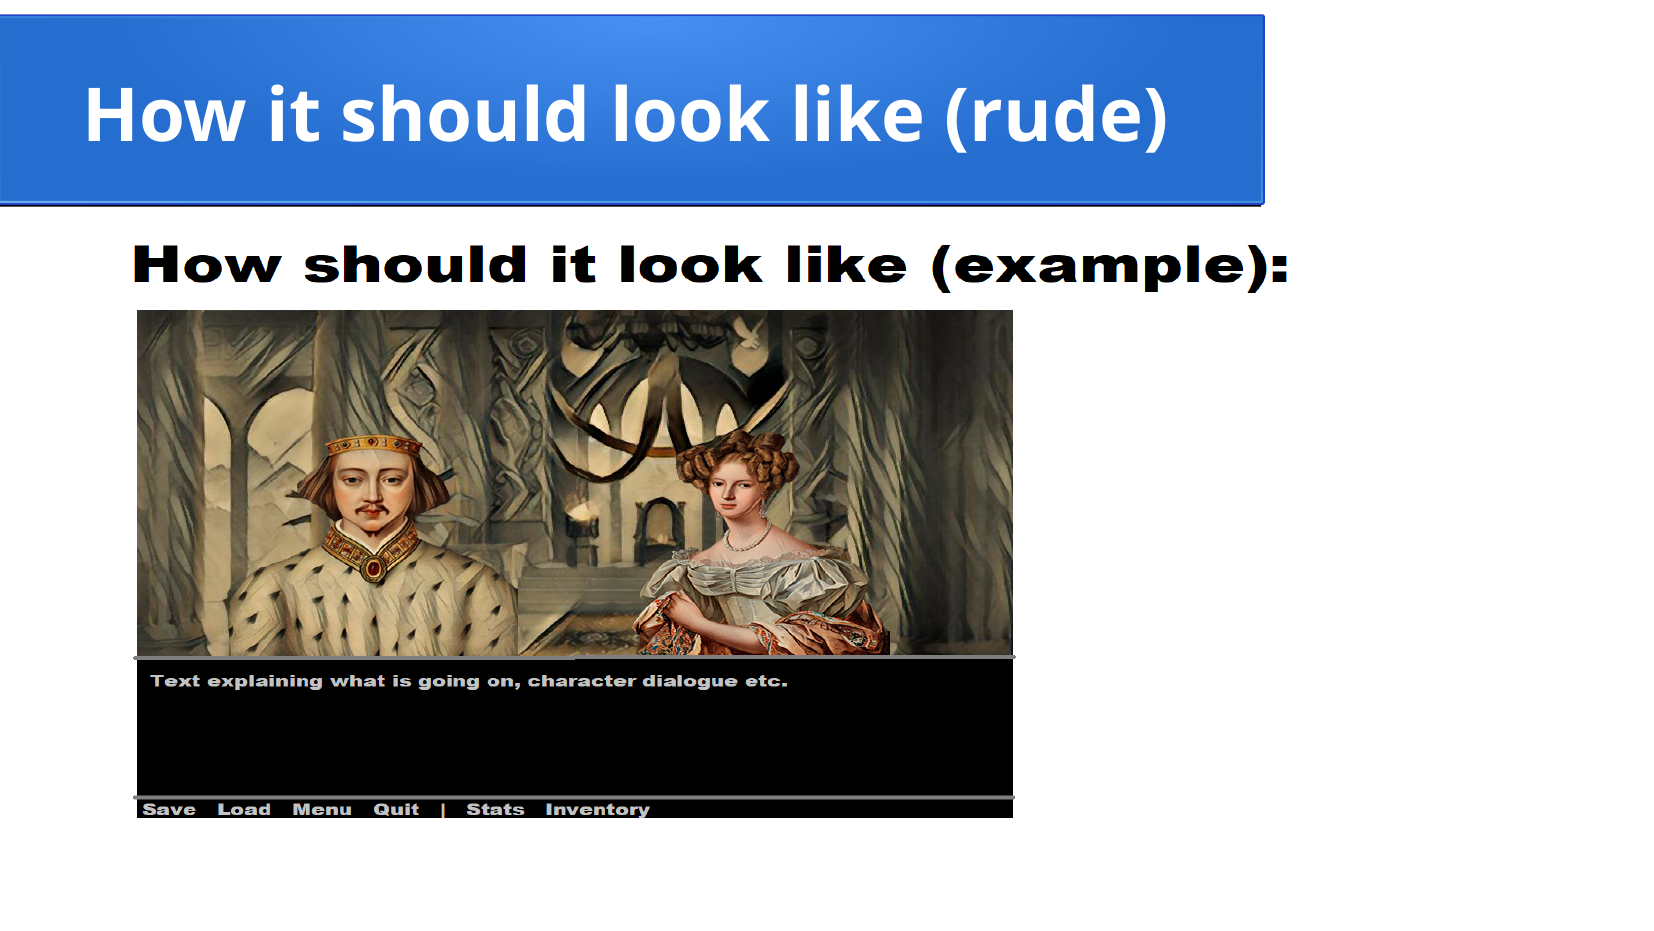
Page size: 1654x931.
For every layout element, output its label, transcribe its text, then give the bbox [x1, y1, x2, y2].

title How it should look like (rude) [82, 35, 1235, 189]
picture [82, 224, 1654, 898]
